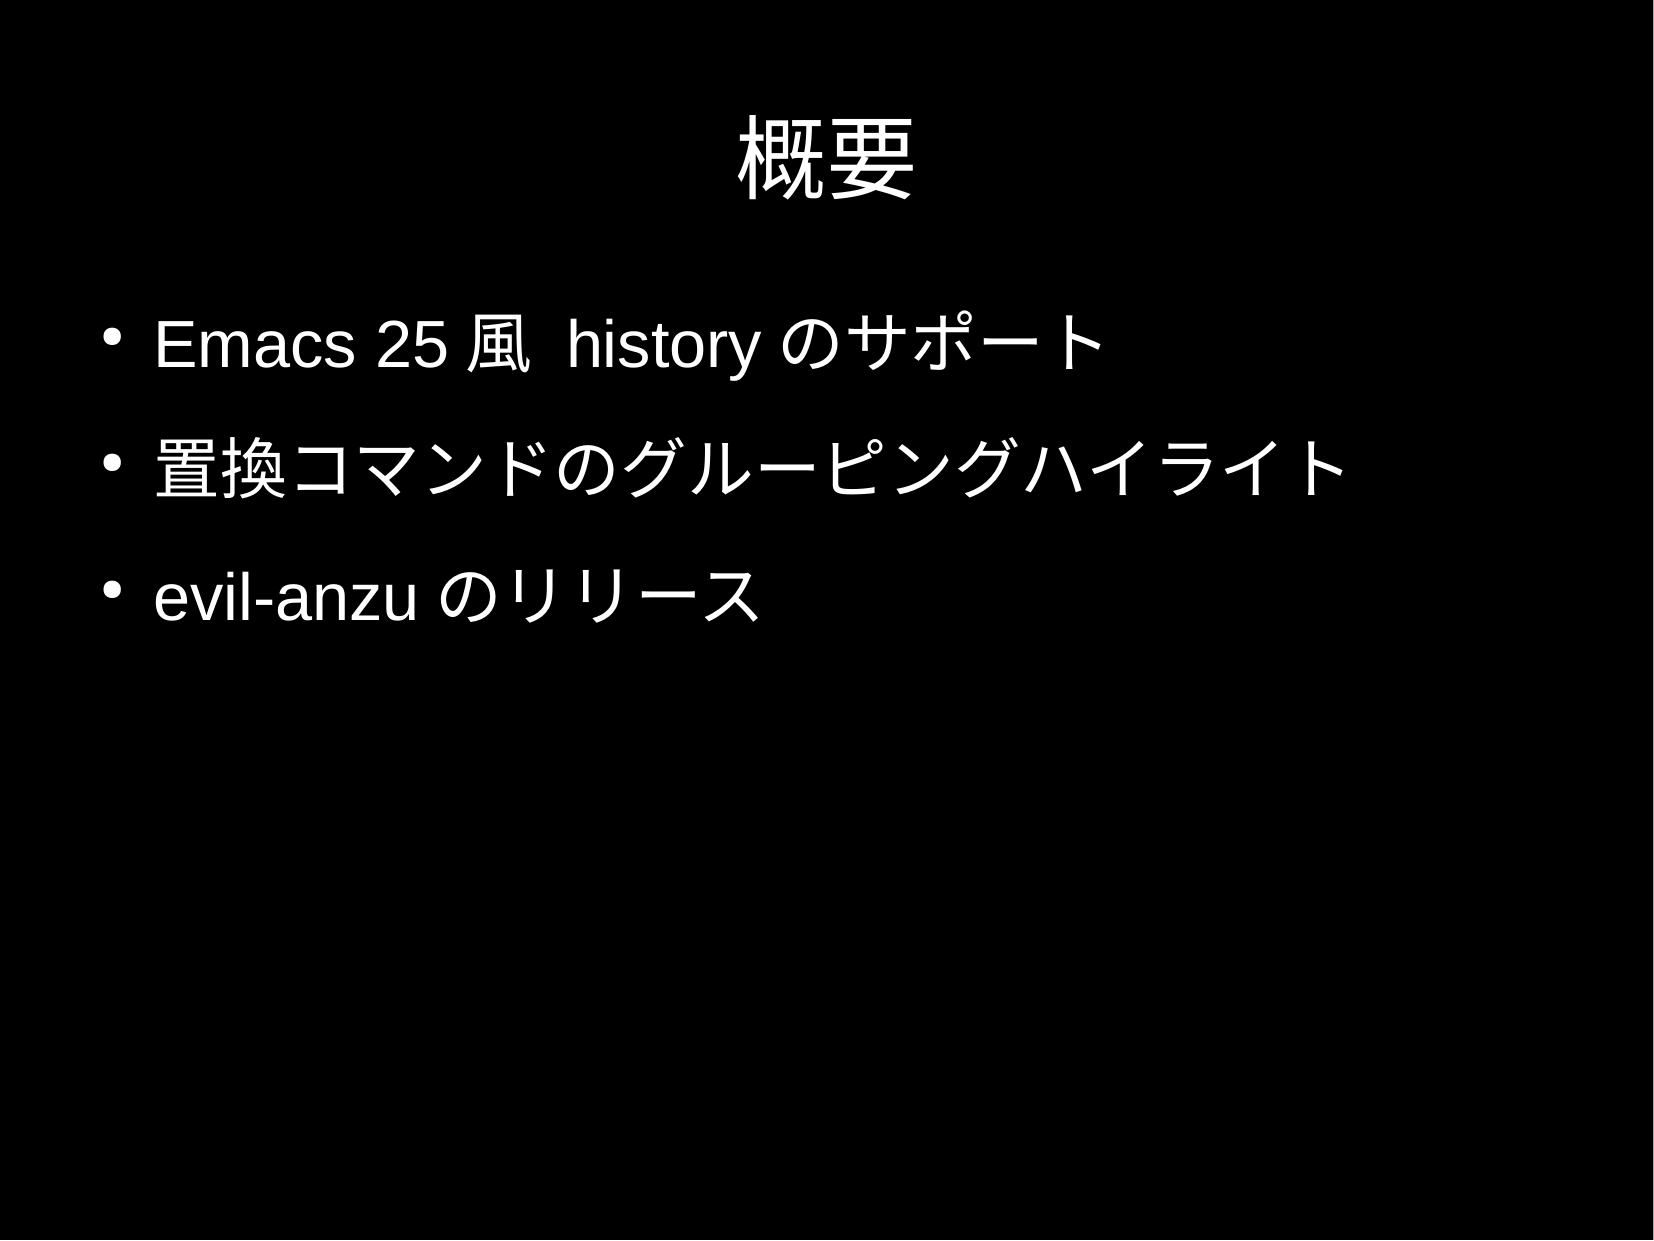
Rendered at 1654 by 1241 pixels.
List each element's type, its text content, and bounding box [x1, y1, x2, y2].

title 概要 [82, 49, 1571, 257]
list Emacs 25風 historyのサポート 置換コマンドのグルーピングハイライト evil-anzuのリリース [82, 290, 1571, 1010]
